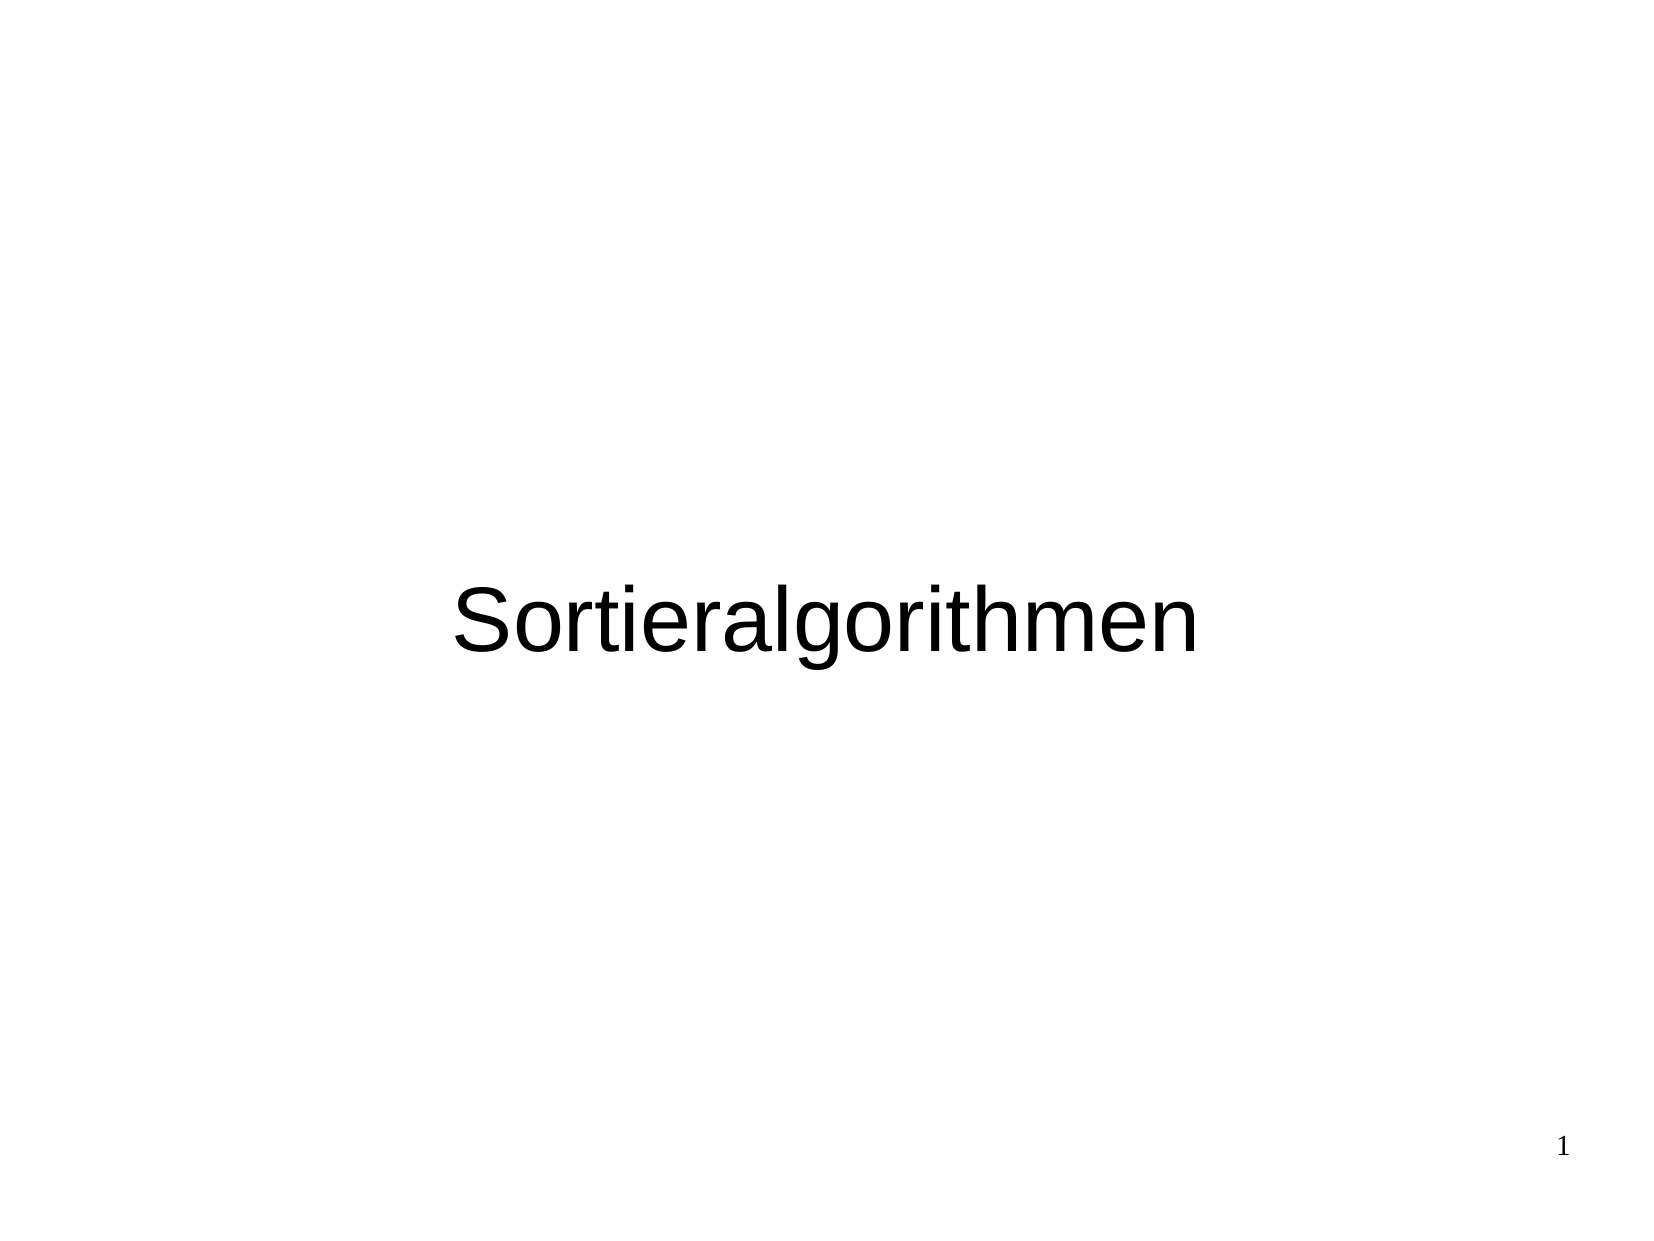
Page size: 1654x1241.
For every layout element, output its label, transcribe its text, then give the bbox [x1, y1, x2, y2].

title Sortieralgorithmen [82, 516, 1571, 724]
